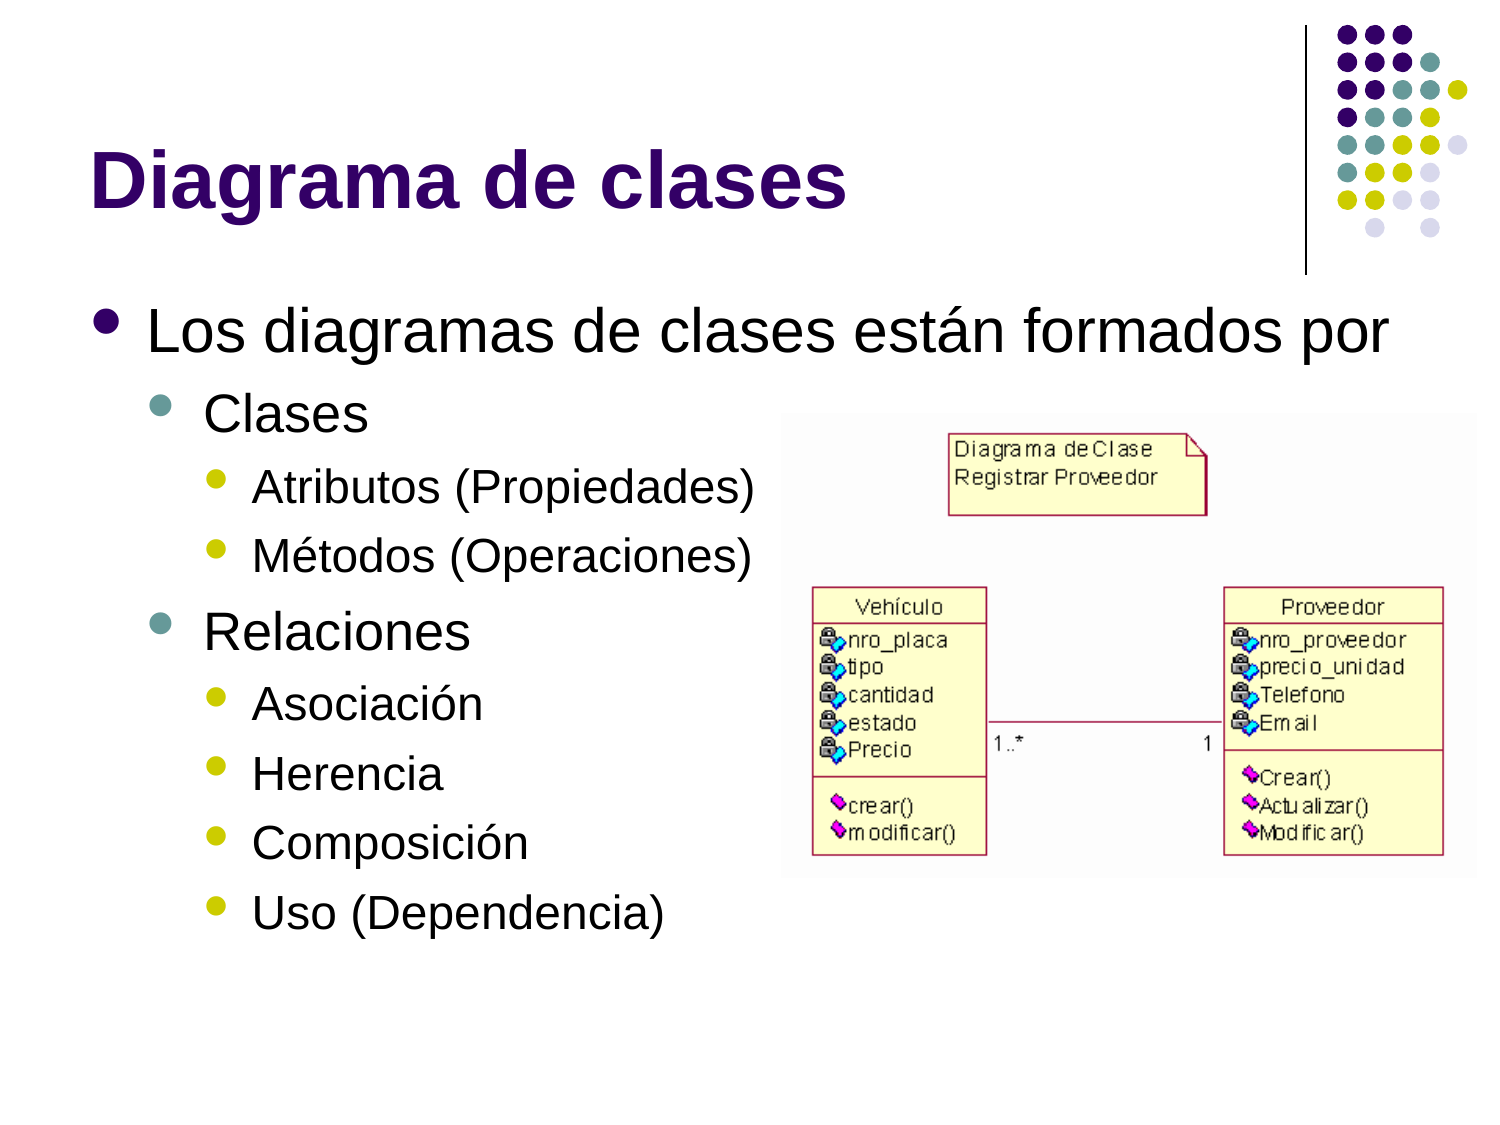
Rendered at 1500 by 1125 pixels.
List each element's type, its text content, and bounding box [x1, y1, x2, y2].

title Diagrama de clases [74, 20, 1313, 233]
picture [781, 413, 1477, 878]
list Los diagramas de clases están formados por Clases Atributos (Propiedades) Métodos (Operaciones) Relaciones Asociación Herencia Composición Uso (Dependencia) [75, 282, 1426, 1006]
